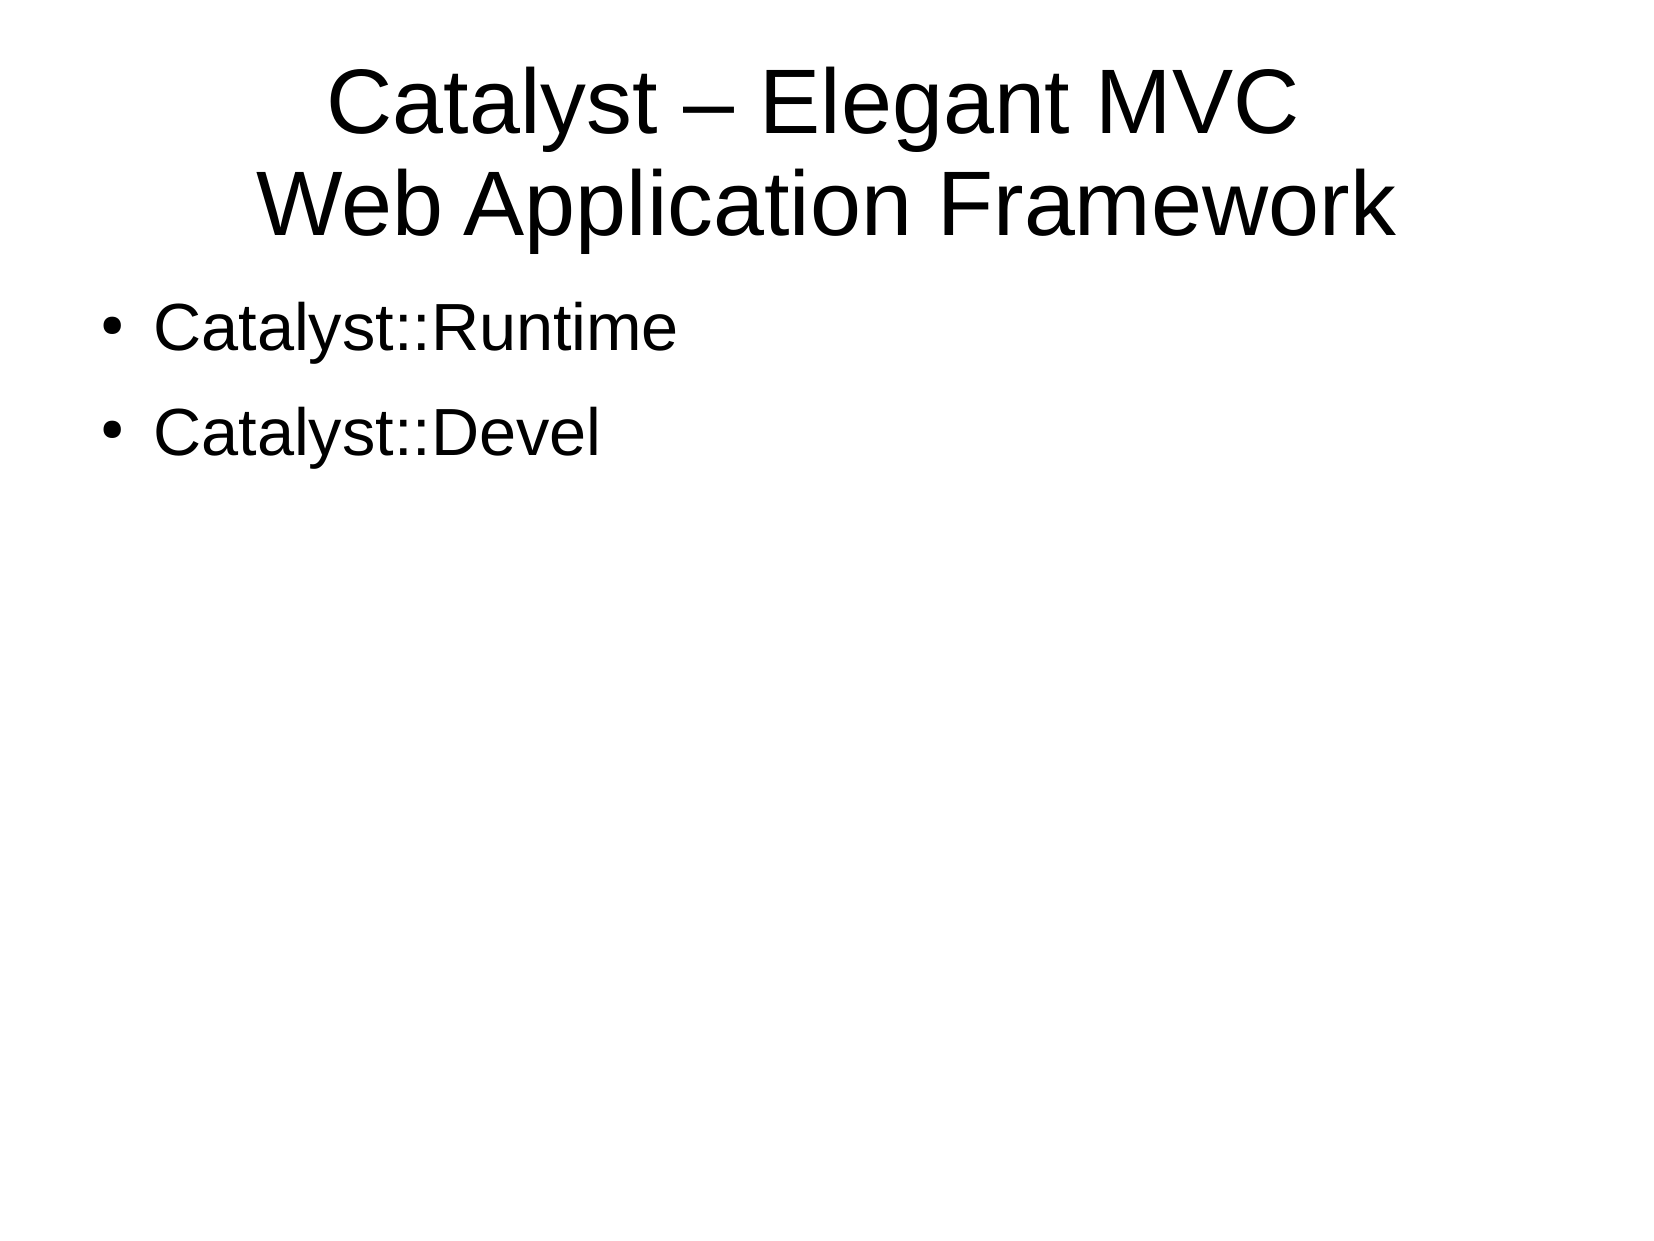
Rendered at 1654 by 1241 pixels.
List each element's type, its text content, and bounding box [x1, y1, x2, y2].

title Catalyst – Elegant MVC Web Application Framework [82, 49, 1571, 257]
list Catalyst::Runtime Catalyst::Devel [82, 290, 1571, 1010]
